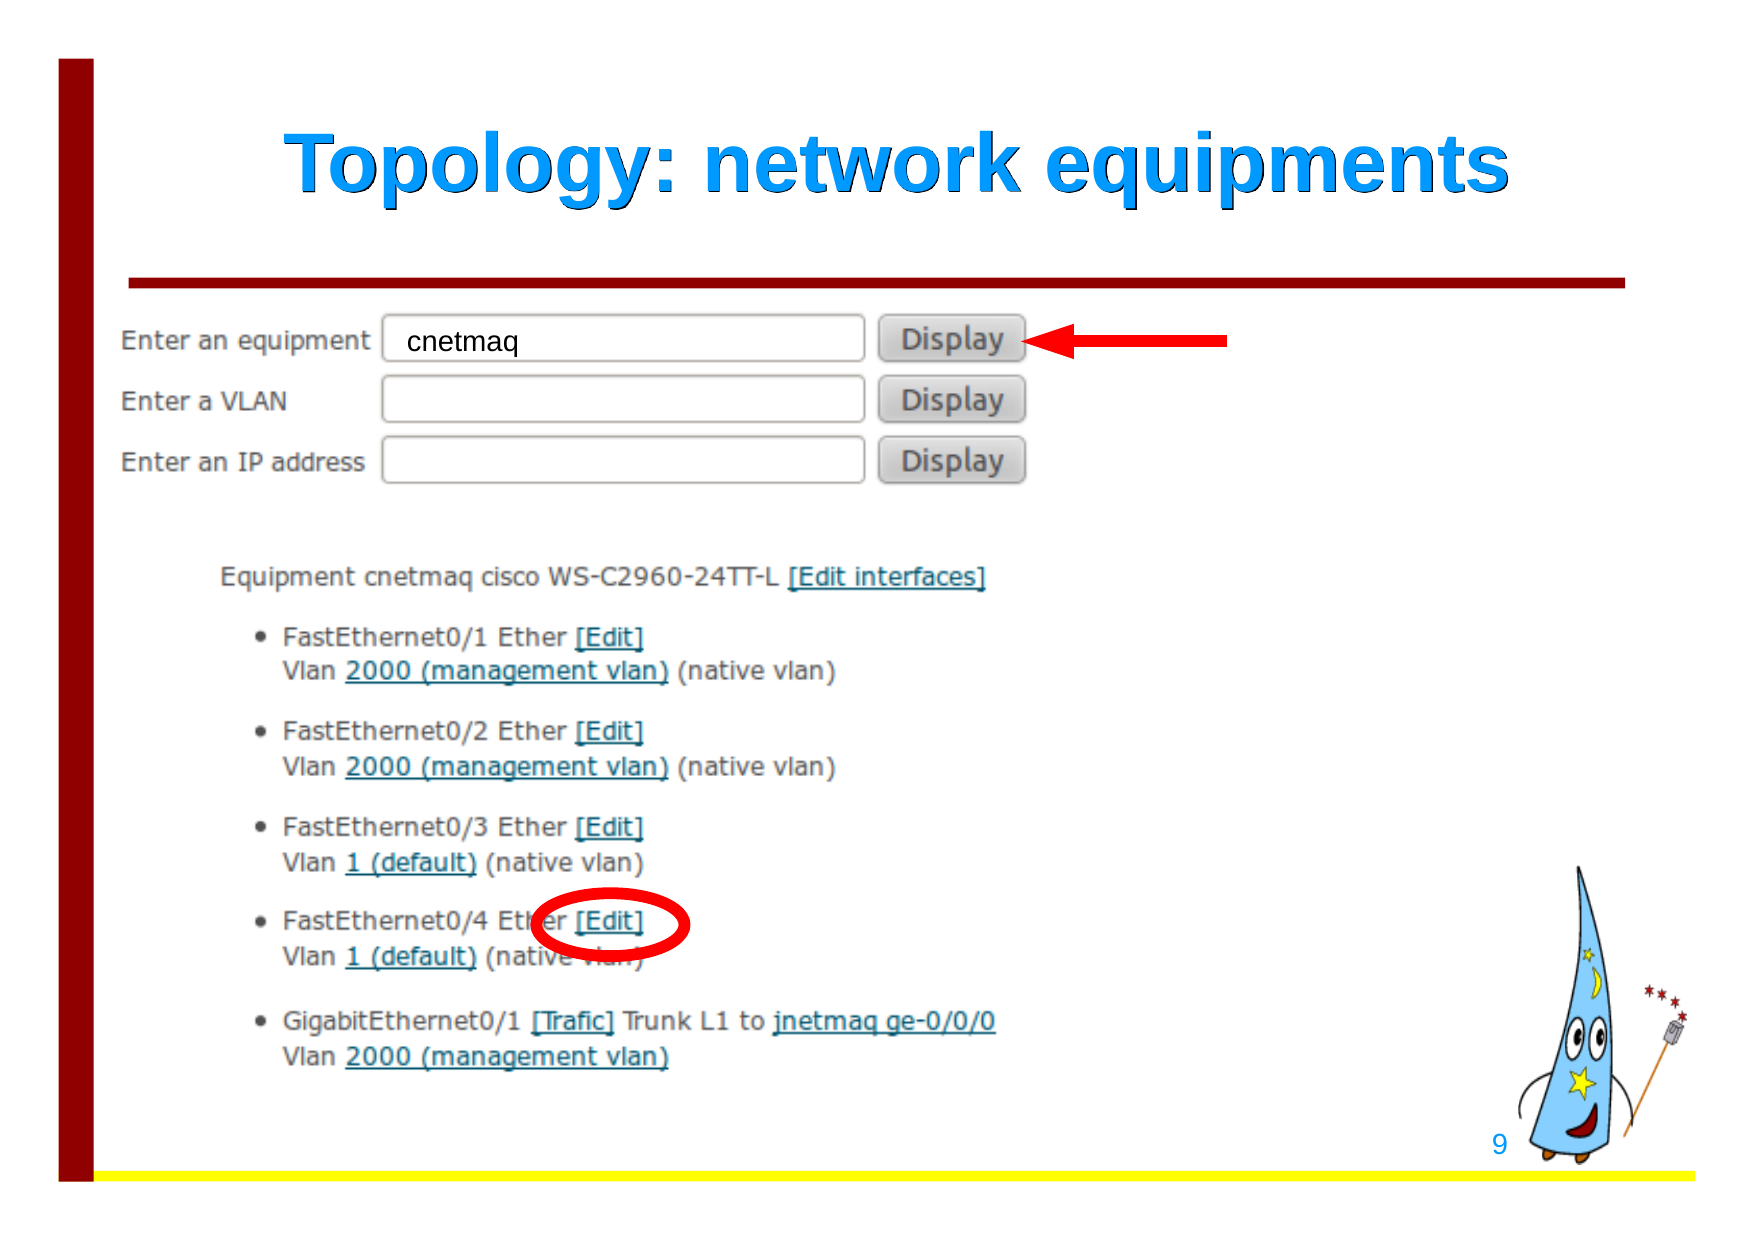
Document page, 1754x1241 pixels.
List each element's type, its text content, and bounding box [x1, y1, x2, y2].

picture [117, 306, 1035, 520]
picture [1518, 865, 1687, 1165]
picture [208, 557, 1030, 1093]
text_box cnetmaq [392, 317, 676, 382]
title Topology: network equipments [152, 74, 1643, 252]
